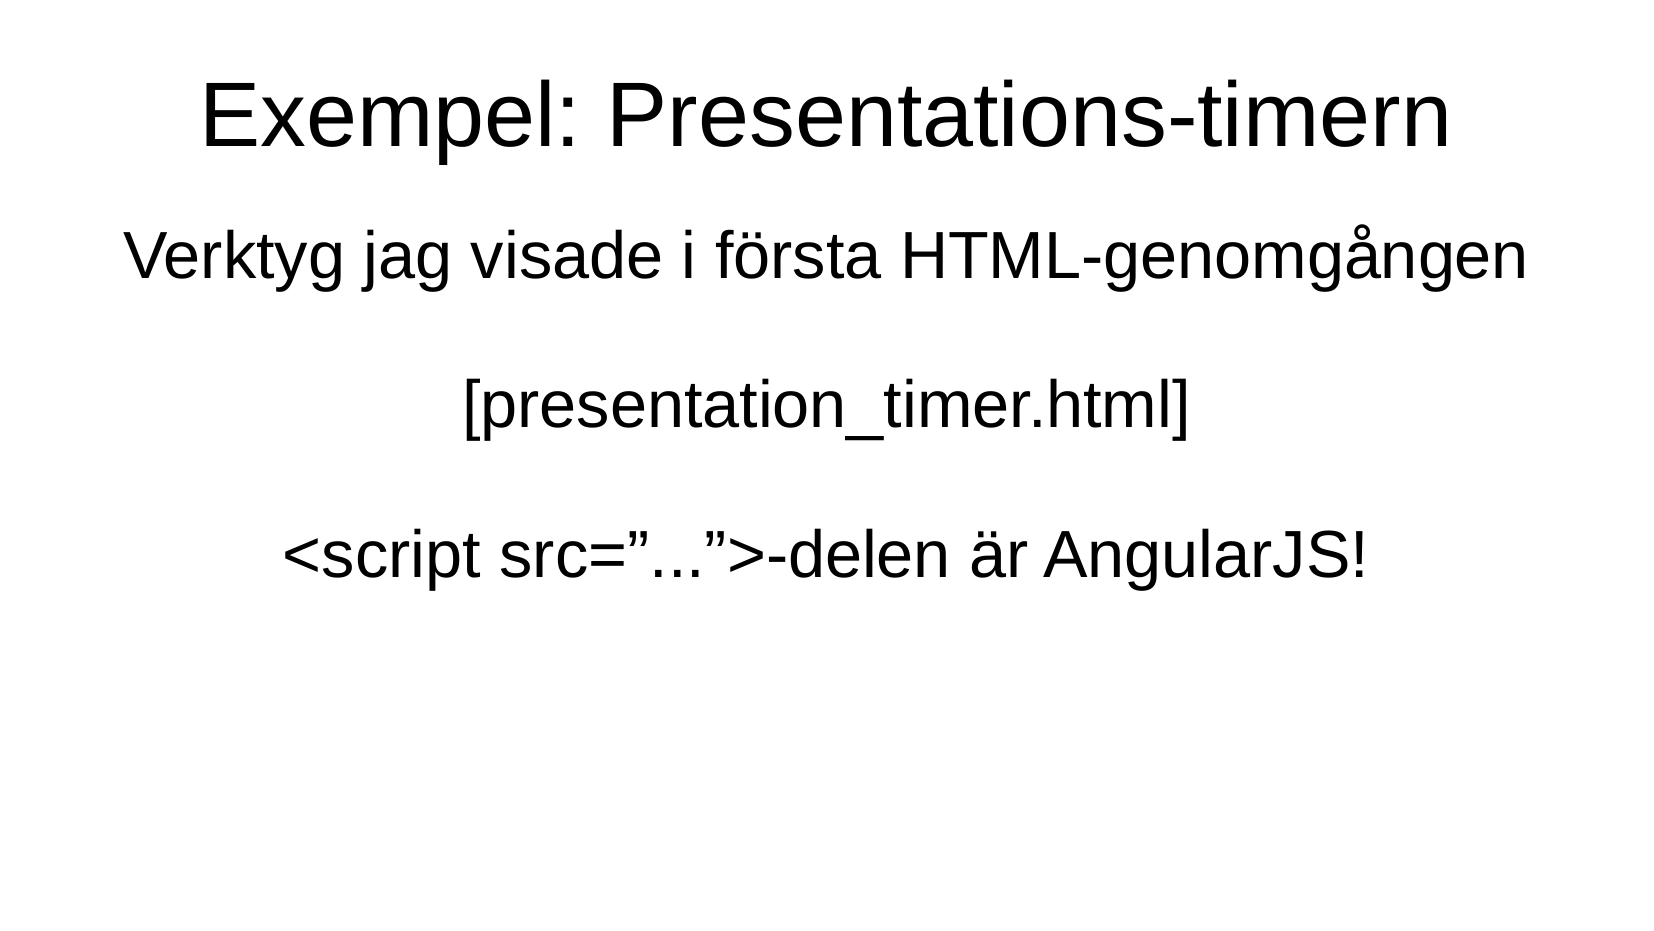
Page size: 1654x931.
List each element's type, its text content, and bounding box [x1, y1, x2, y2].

subtitle Verktyg jag visade i första HTML-genomgången [presentation_timer.html] <script src=”...”>-delen är AngularJS! [82, 217, 1571, 757]
title Exempel: Presentations-timern [82, 37, 1571, 193]
